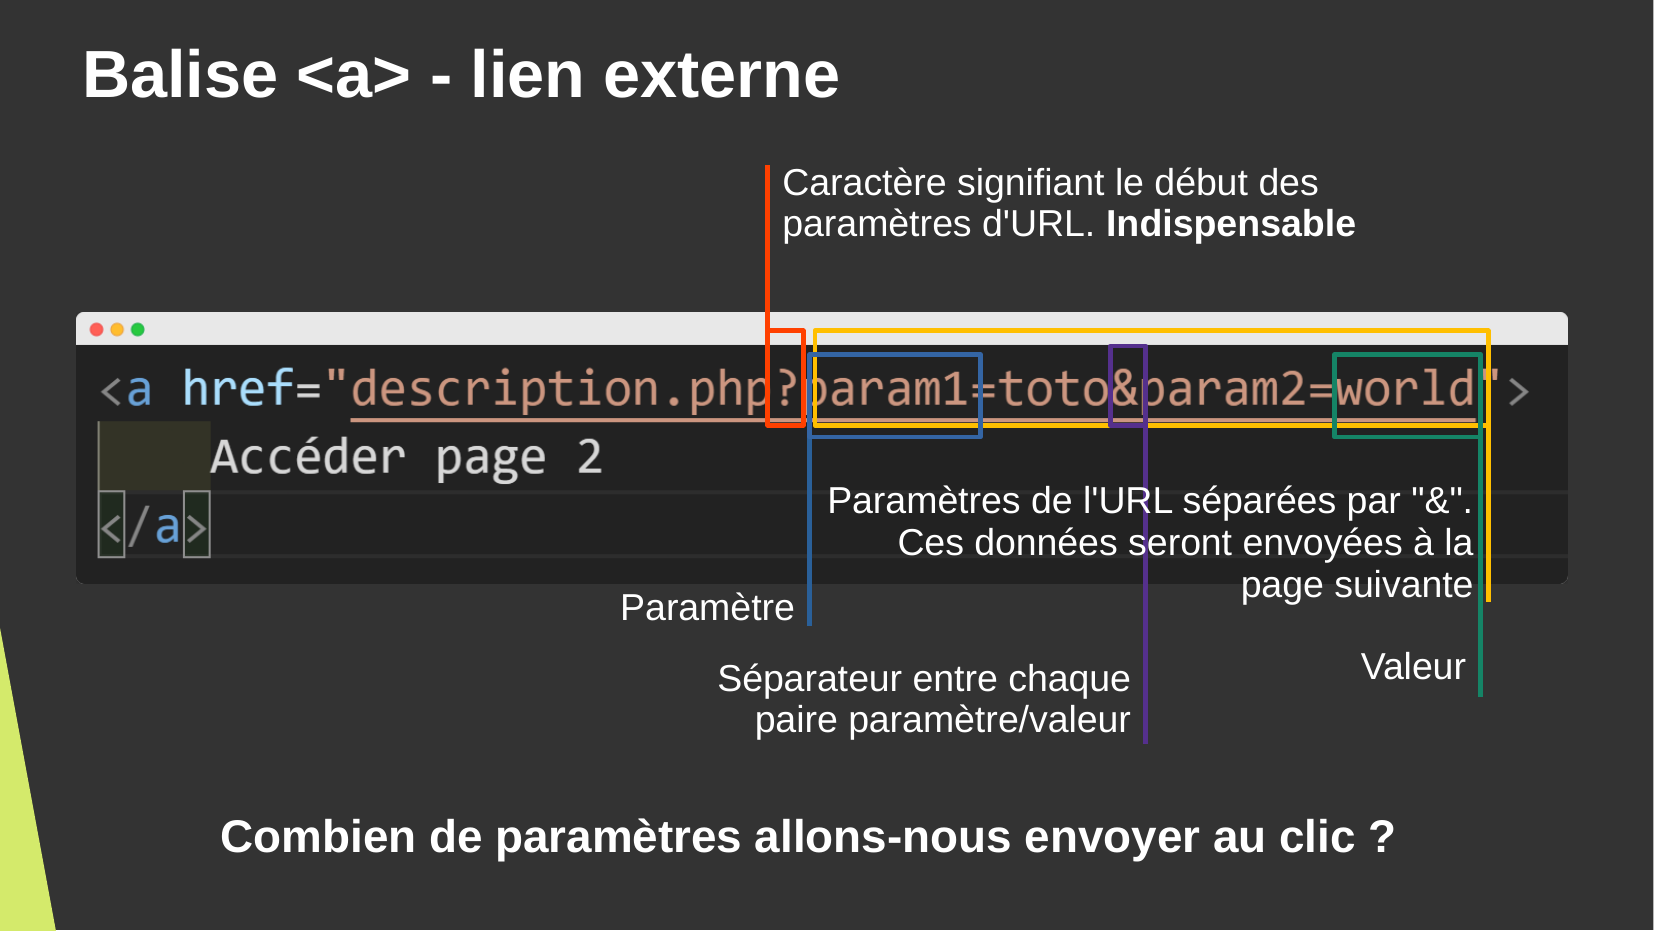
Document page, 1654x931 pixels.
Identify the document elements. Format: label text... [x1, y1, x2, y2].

picture [1337, 428, 1478, 435]
text_box Caractère signifiant le début des paramètres d'URL. Indispensable [767, 153, 1382, 284]
picture [1113, 348, 1143, 423]
picture [1148, 428, 1478, 472]
picture [1337, 357, 1478, 423]
text_box Paramètre [566, 578, 810, 638]
text_box Valeur [1238, 637, 1481, 697]
picture [817, 357, 978, 423]
picture [770, 333, 801, 423]
picture [817, 333, 1486, 423]
picture [812, 428, 1143, 472]
picture [76, 312, 1568, 584]
text_box [0, 627, 56, 931]
picture [812, 357, 978, 435]
text_box Paramètres de l'URL séparées par "&". Ces données seront envoyées à la page suivante [791, 472, 1489, 614]
text_box Séparateur entre chaque paire paramètre/valeur [637, 649, 1146, 749]
text_box Combien de paramètres allons-nous envoyer au clic ? [33, 803, 1595, 909]
title Balise <a> - lien externe [82, 37, 1571, 114]
